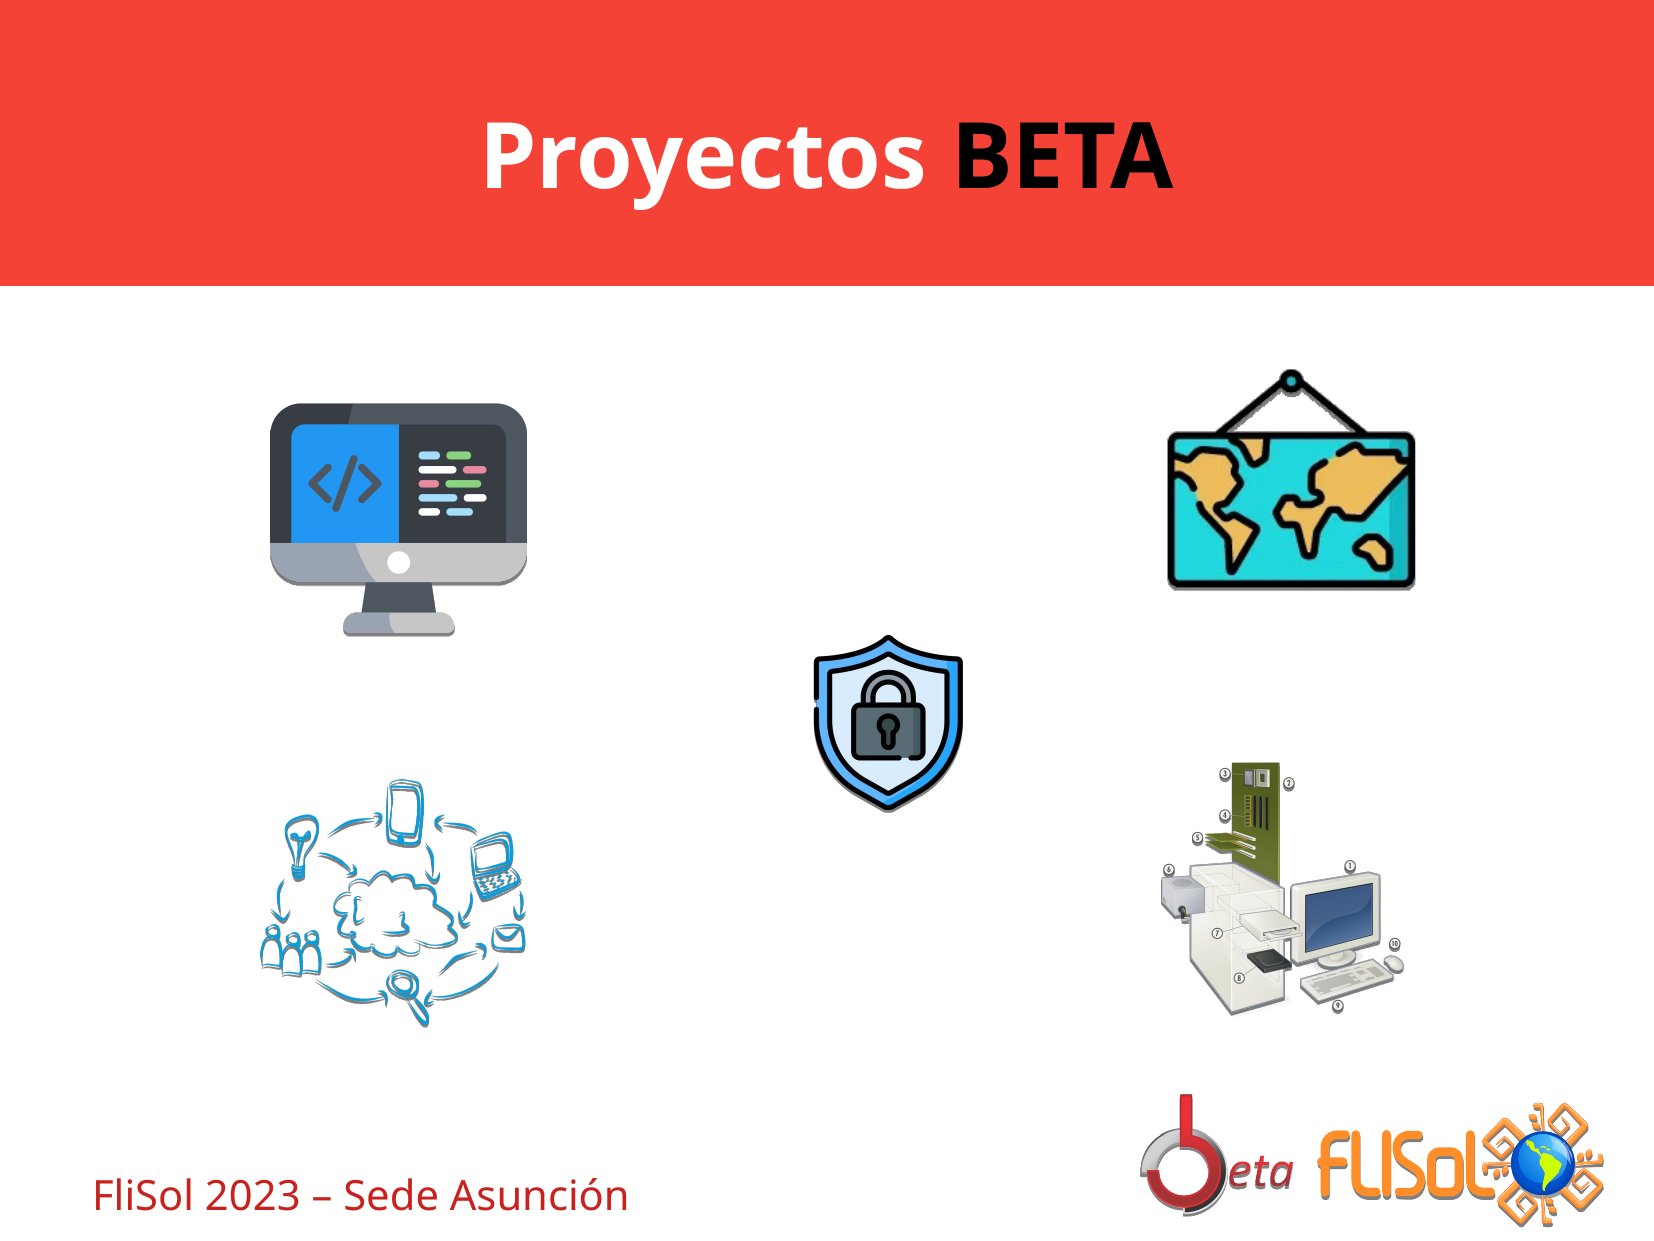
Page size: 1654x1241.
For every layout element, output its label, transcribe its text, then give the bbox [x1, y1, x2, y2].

picture [270, 389, 527, 647]
title Proyectos BETA [82, 49, 1571, 257]
picture [1155, 749, 1407, 1021]
picture [800, 635, 976, 811]
picture [1157, 344, 1426, 613]
picture [409, 975, 416, 994]
picture [1140, 1085, 1636, 1241]
picture [260, 779, 526, 1025]
title FliSol 2023 – Sede Asunción [15, 1170, 631, 1219]
